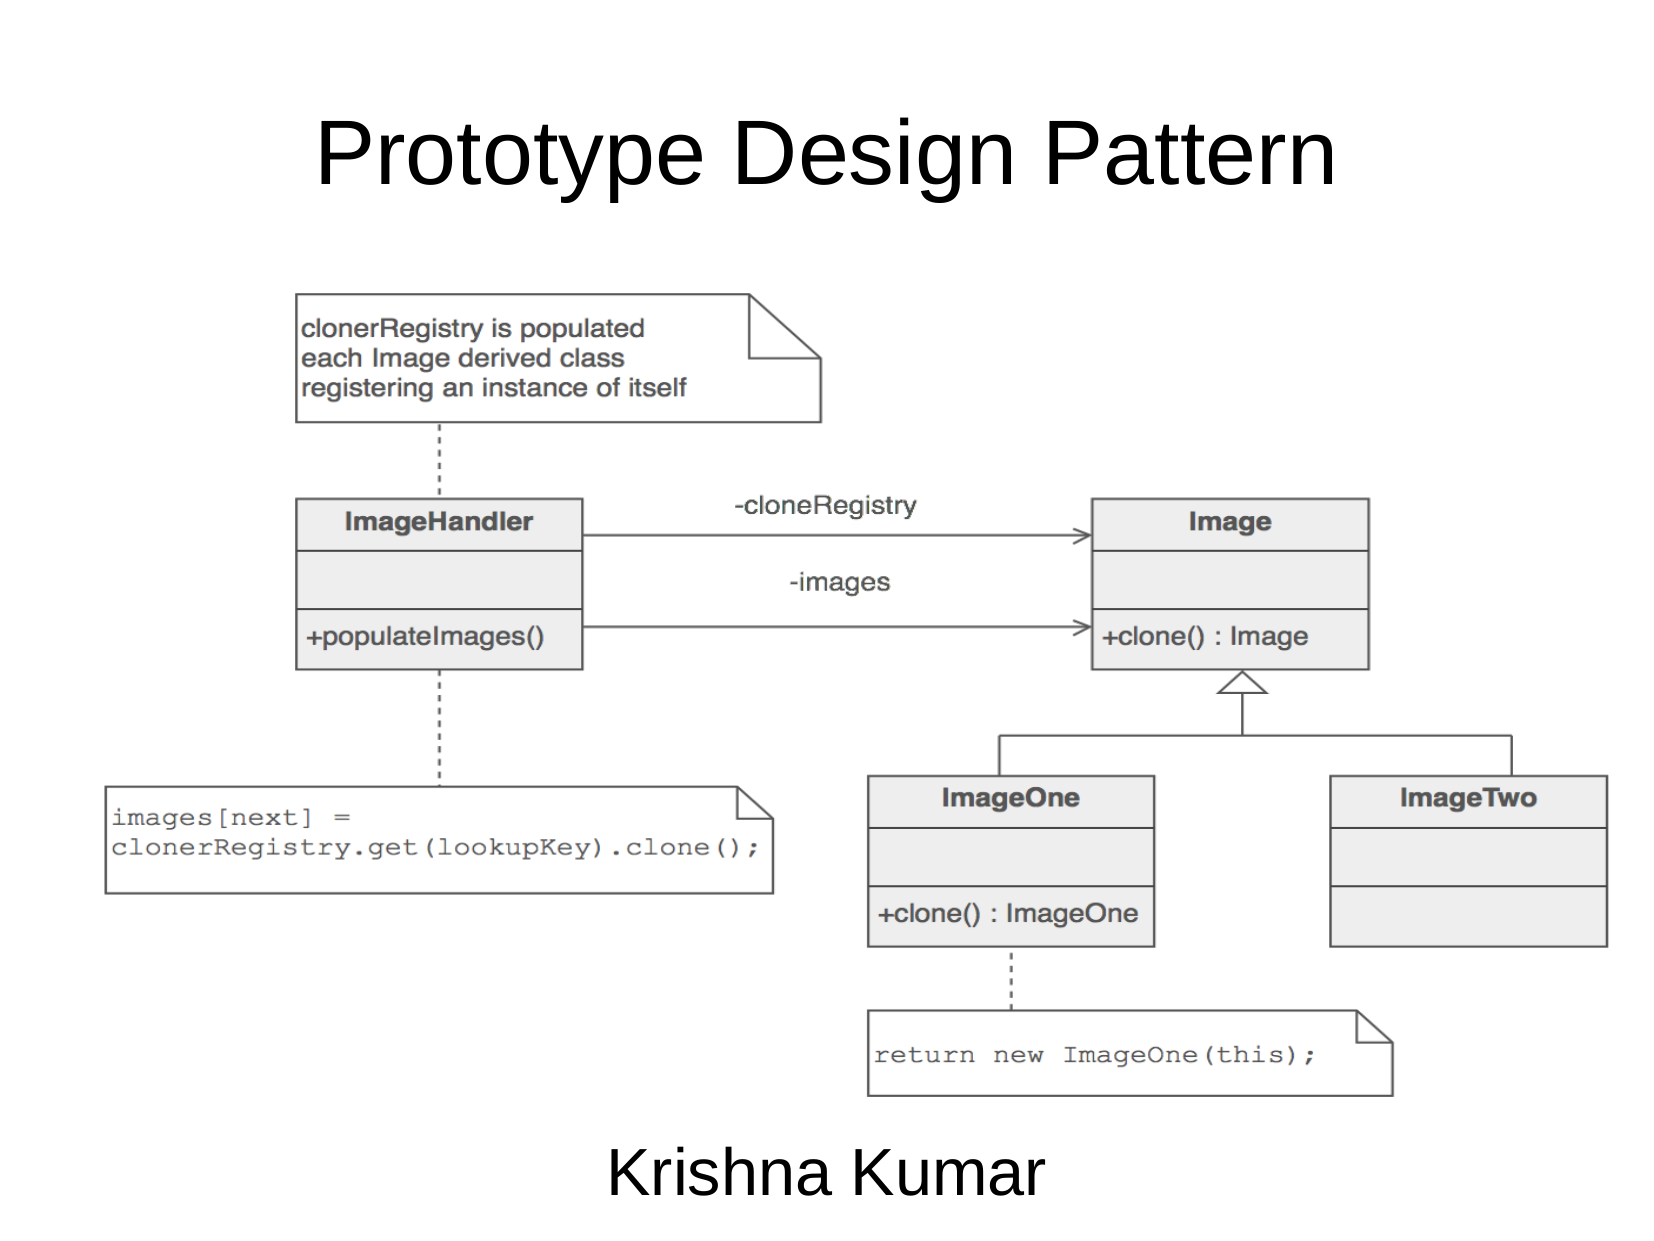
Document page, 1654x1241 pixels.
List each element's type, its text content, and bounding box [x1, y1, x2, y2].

subtitle Krishna Kumar [531, 1127, 1123, 1217]
title Prototype Design Pattern [82, 49, 1571, 257]
picture [100, 289, 1613, 1099]
